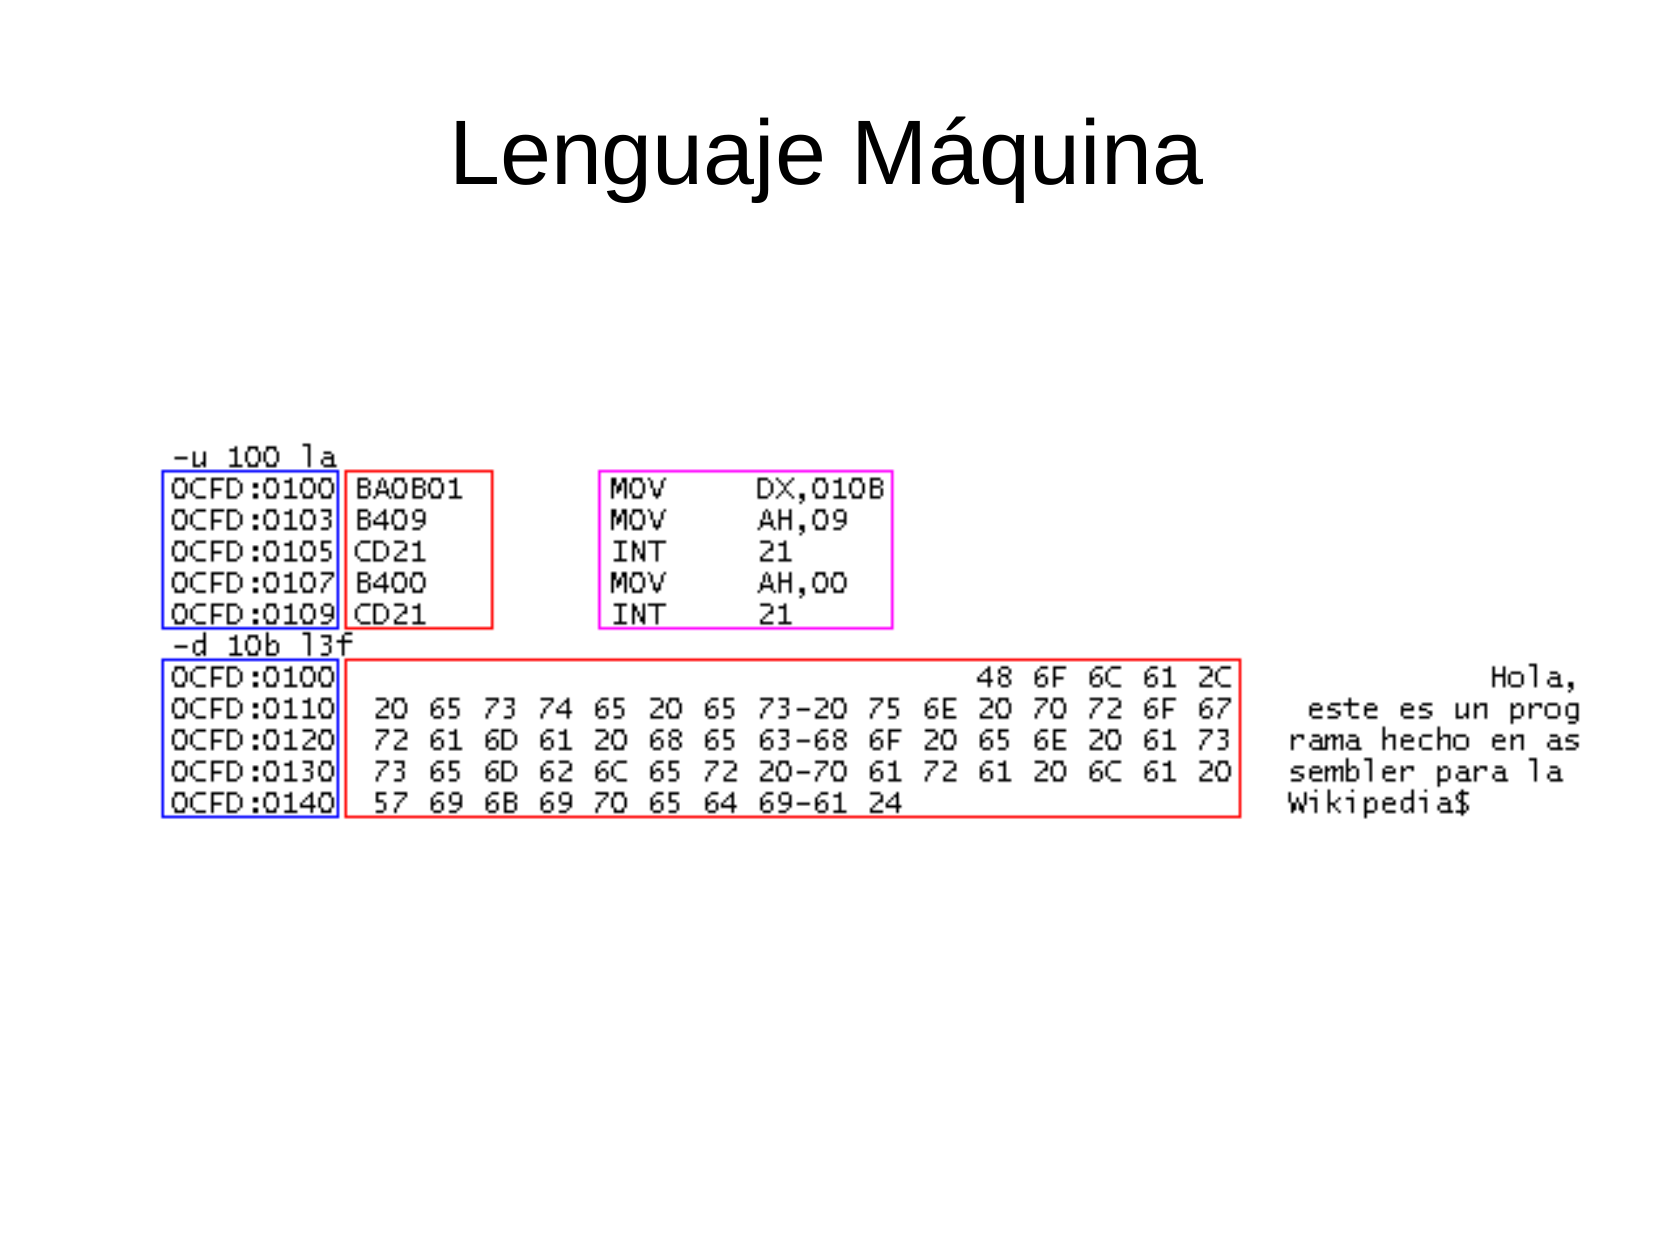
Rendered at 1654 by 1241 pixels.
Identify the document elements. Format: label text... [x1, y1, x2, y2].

picture [157, 434, 1603, 841]
title Lenguaje Máquina [82, 49, 1571, 257]
